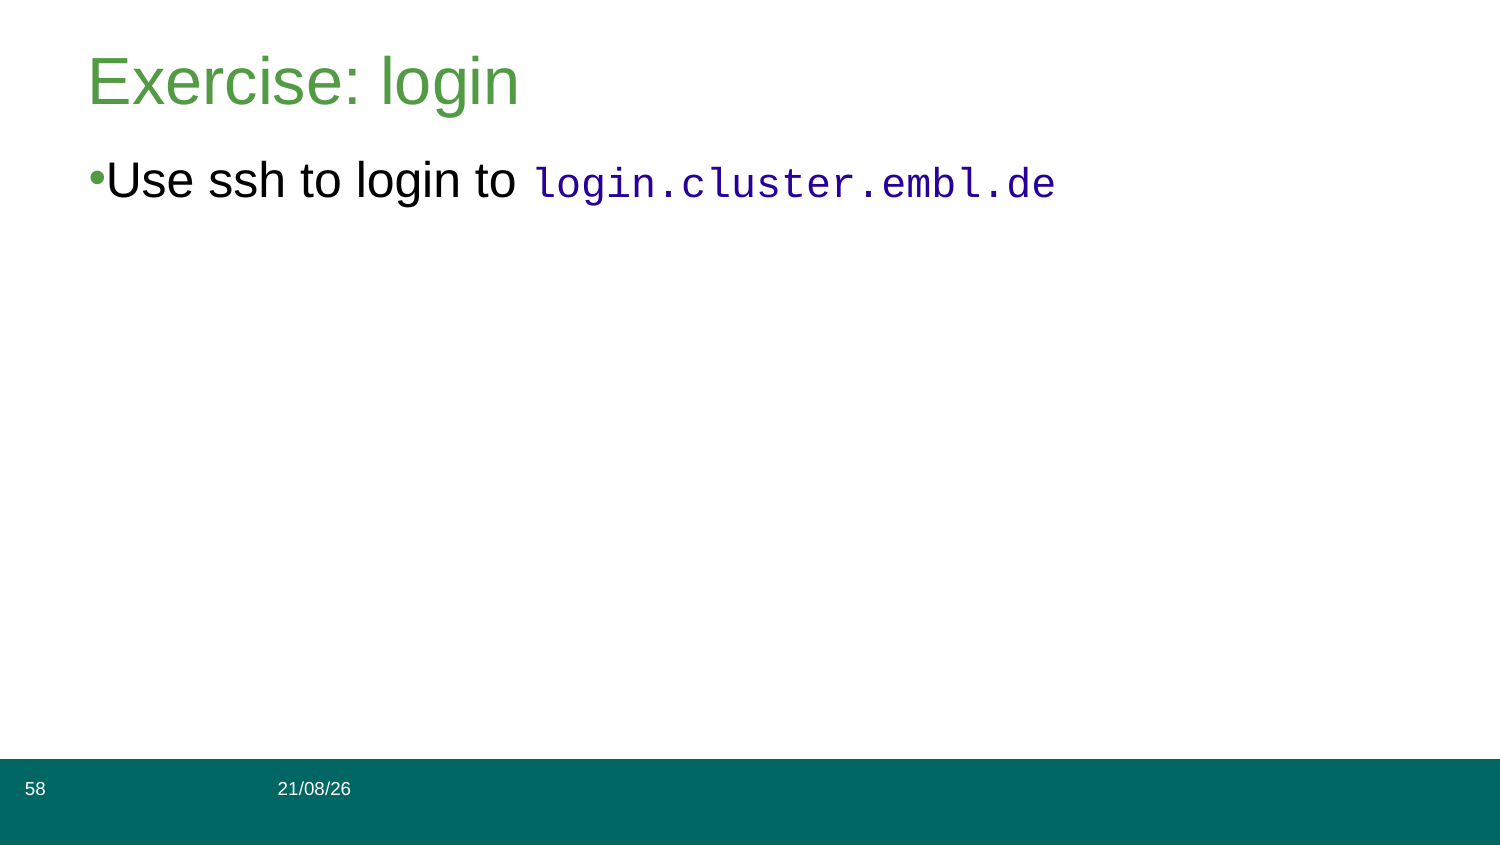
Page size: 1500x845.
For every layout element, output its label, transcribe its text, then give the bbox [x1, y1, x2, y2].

title Exercise: login [87, 37, 1426, 132]
text_box <number> [24, 776, 76, 799]
list Use ssh to login to login.cluster.embl.de [88, 147, 1427, 683]
text_box 05/05/18 [277, 776, 553, 799]
